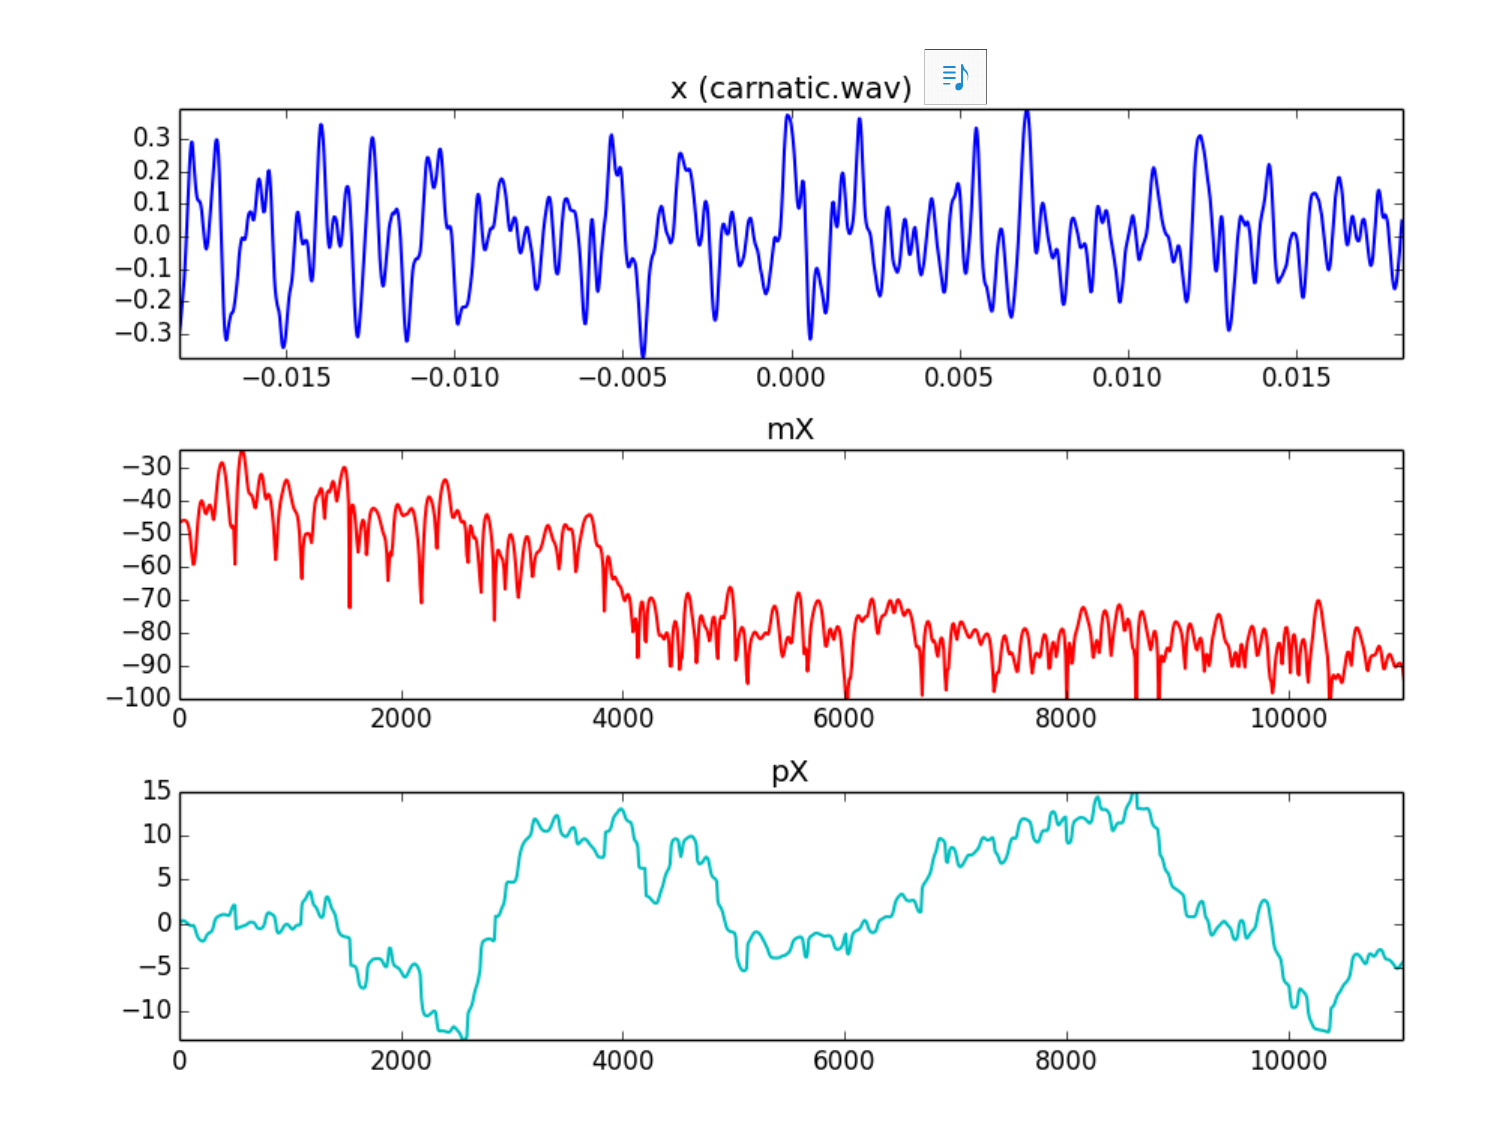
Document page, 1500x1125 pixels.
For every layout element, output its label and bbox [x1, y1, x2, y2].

picture [79, 49, 1430, 1100]
text_box [924, 48, 988, 105]
